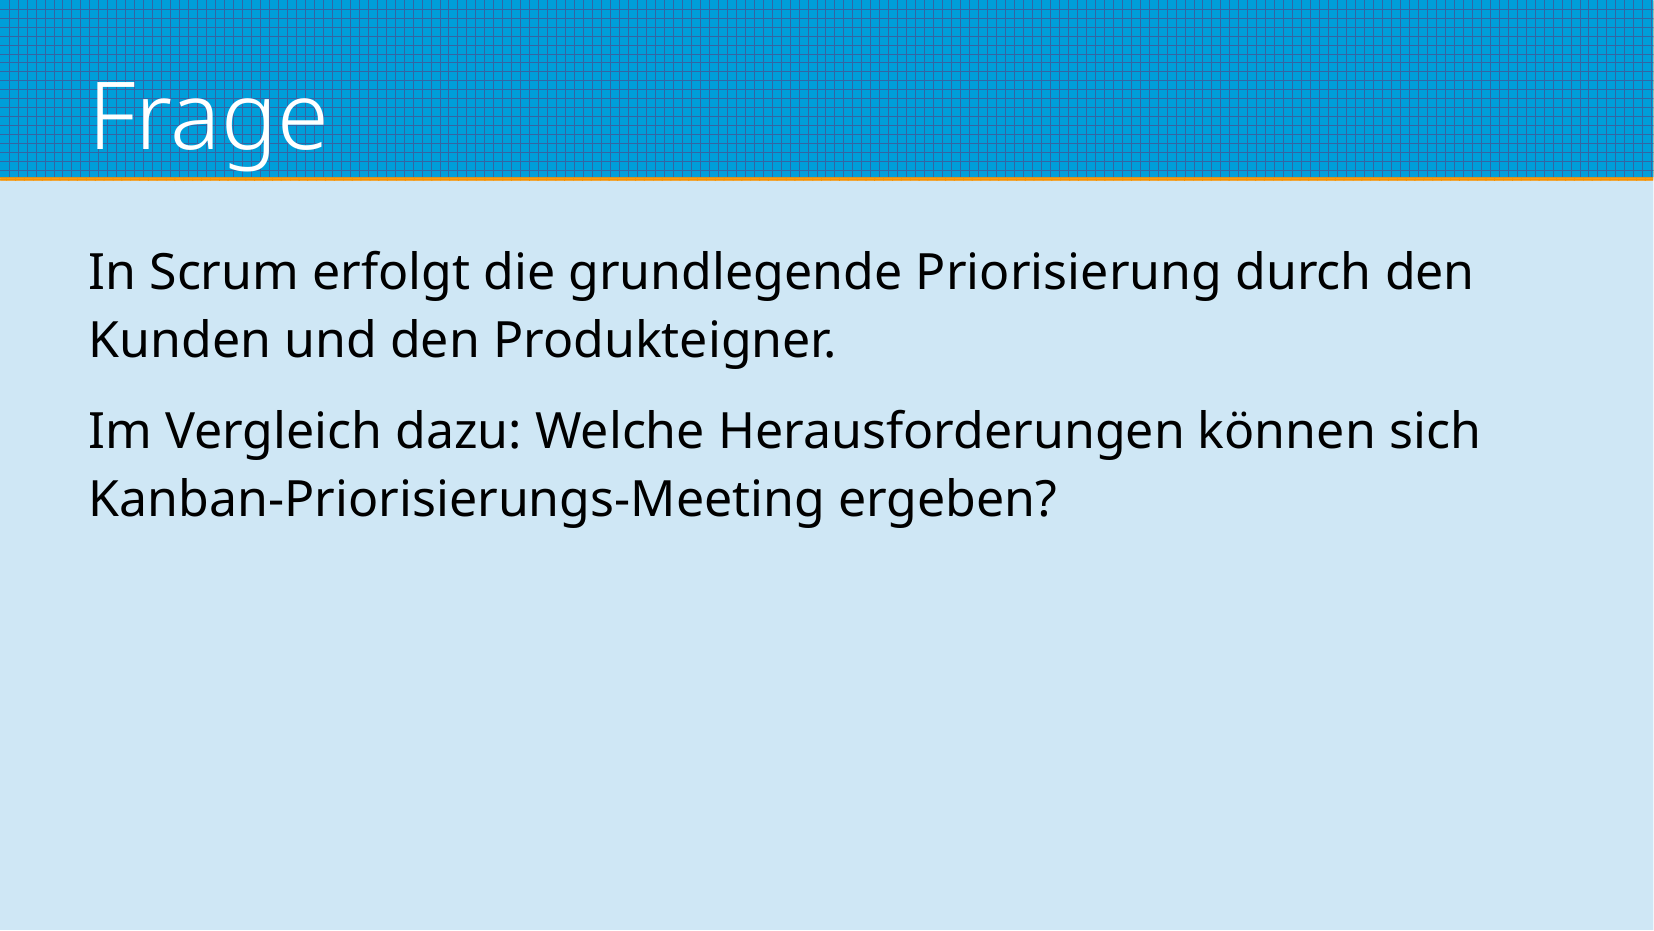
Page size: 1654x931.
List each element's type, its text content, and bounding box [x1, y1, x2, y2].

title Frage [88, 14, 1565, 178]
list In Scrum erfolgt die grundlegende Priorisierung durch den Kunden und den Produkteigner. Im Vergleich dazu: Welche Herausforderungen können sich Kanban-Priorisierungs-Meeting ergeben? [88, 236, 1565, 813]
